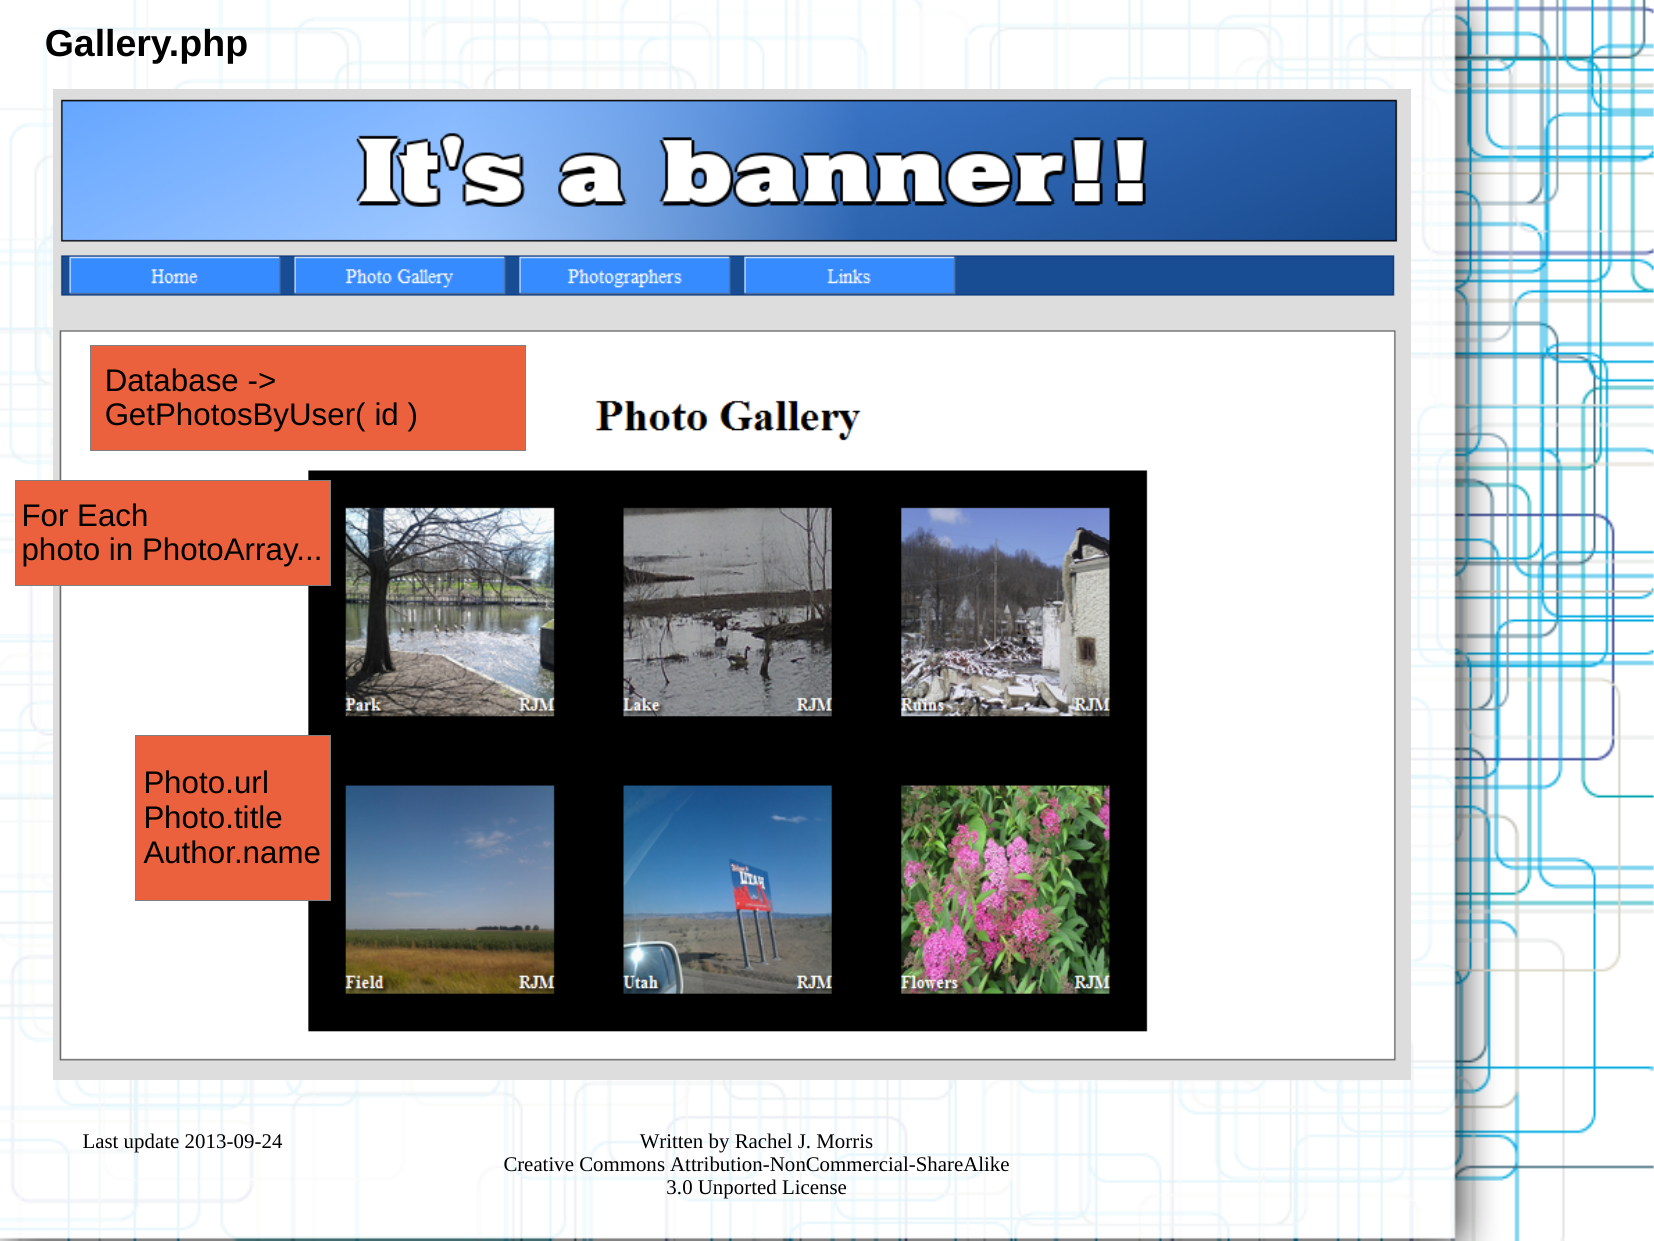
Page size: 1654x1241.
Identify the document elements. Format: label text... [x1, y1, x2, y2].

picture [0, 0, 1654, 1241]
text_box Database -> GetPhotosByUser( id ) [90, 345, 526, 451]
text_box Photo.url Photo.title Author.name [135, 735, 331, 901]
text_box Gallery.php [30, 15, 316, 72]
text_box For Each photo in PhotoArray... [15, 480, 331, 586]
